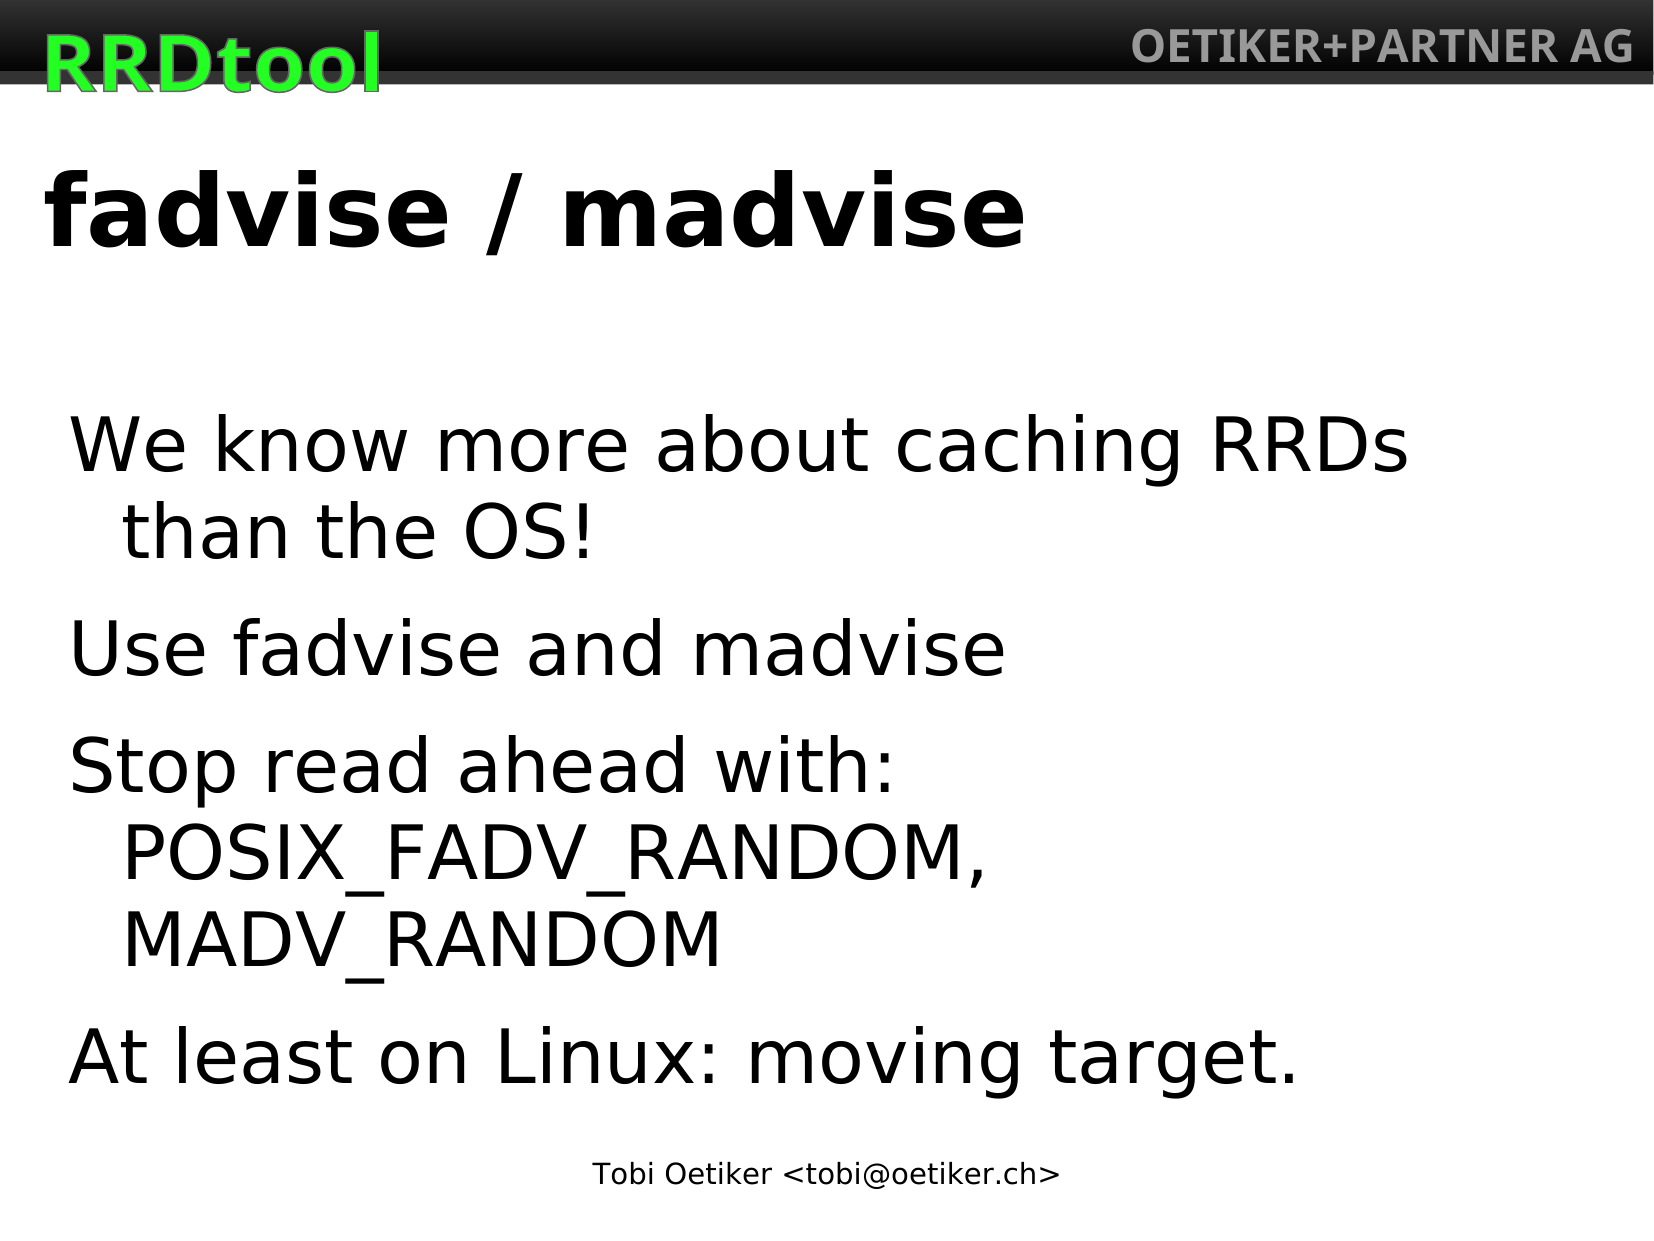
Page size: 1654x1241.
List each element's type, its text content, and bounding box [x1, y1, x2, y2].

title fadvise / madvise [43, 144, 1582, 280]
list We know more about caching RRDs than the OS! Use fadvise and madvise Stop read ahead with: POSIX_FADV_RANDOM, MADV_RANDOM At least on Linux: moving target. [50, 401, 1571, 1102]
